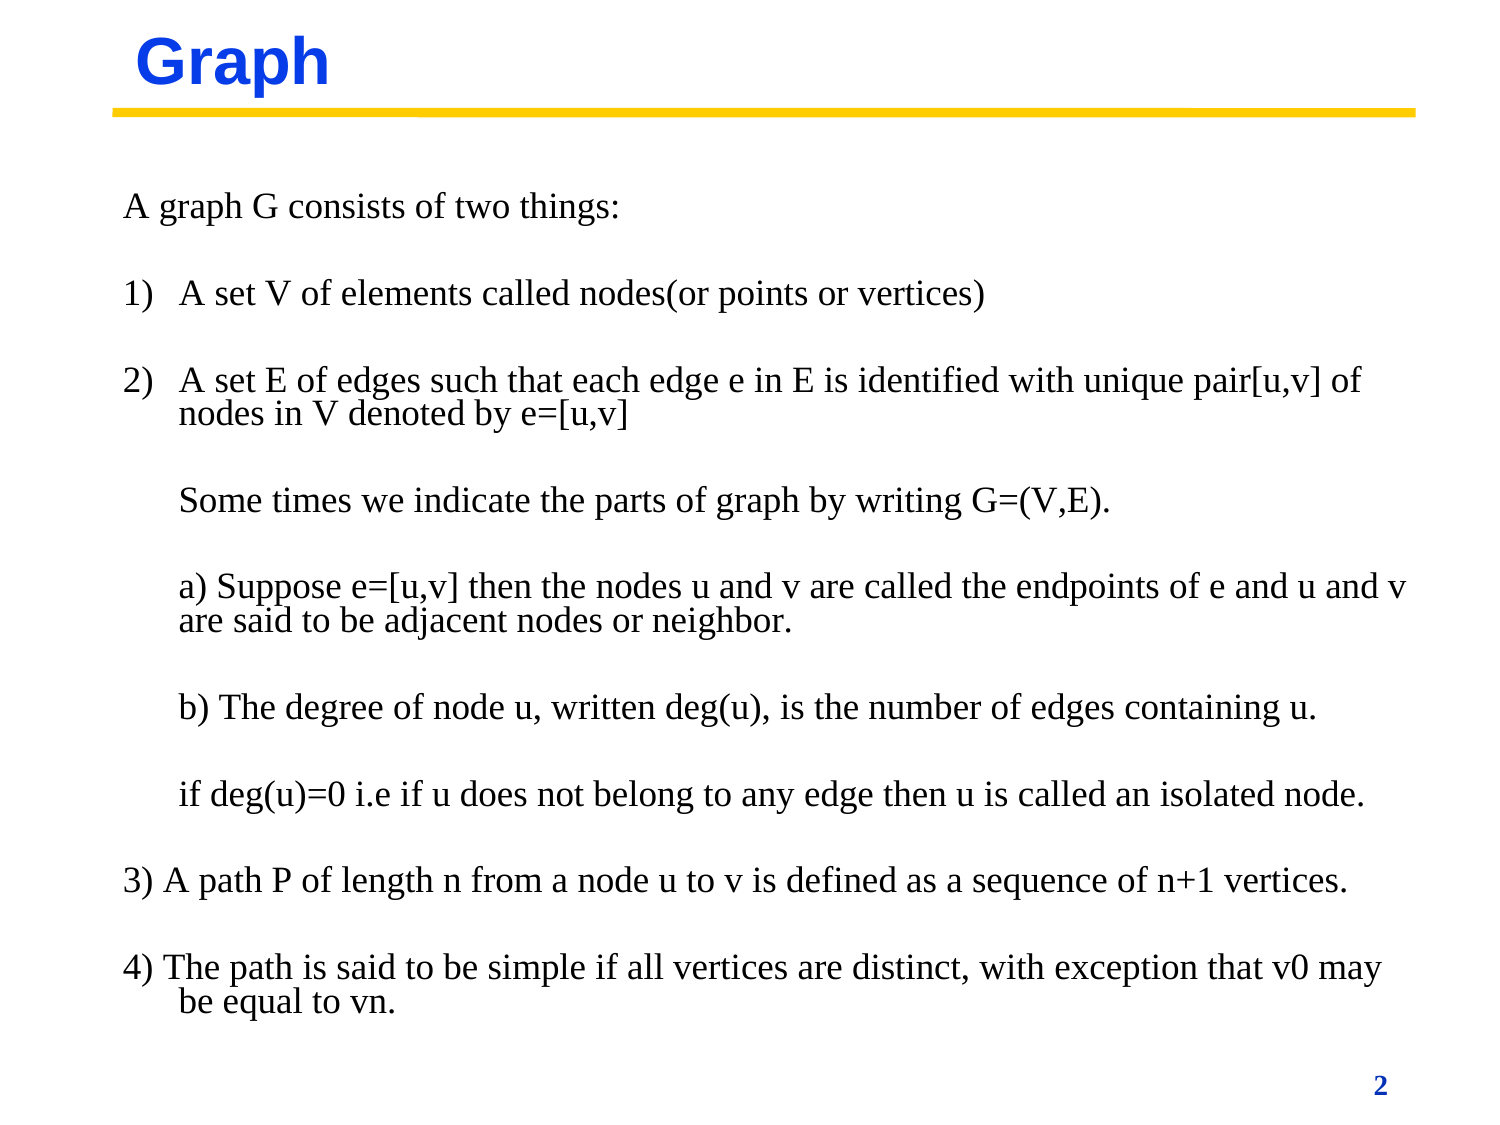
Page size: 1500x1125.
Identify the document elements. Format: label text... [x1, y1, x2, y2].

title Graph [124, 24, 844, 129]
list A graph G consists of two things: A set V of elements called nodes(or points or vertices) A set E of edges such that each edge e in E is identified with unique pair[u,v] of nodes in V denoted by e=[u,v] Some times we indicate the parts of graph by writing G=(V,E). a) Suppose e=[u,v] then the nodes u and v are called the endpoints of e and u and v are said to be adjacent nodes or neighbor. b) The degree of node u, written deg(u), is the number of edges containing u. if deg(u)=0 i.e if u does not belong to any edge then u is called an isolated node. 3) A path P of length n from a node u to v is defined as a sequence of n+1 vertices. 4) The path is said to be simple if all vertices are distinct, with exception that v0 may be equal to vn. [112, 187, 1424, 1059]
